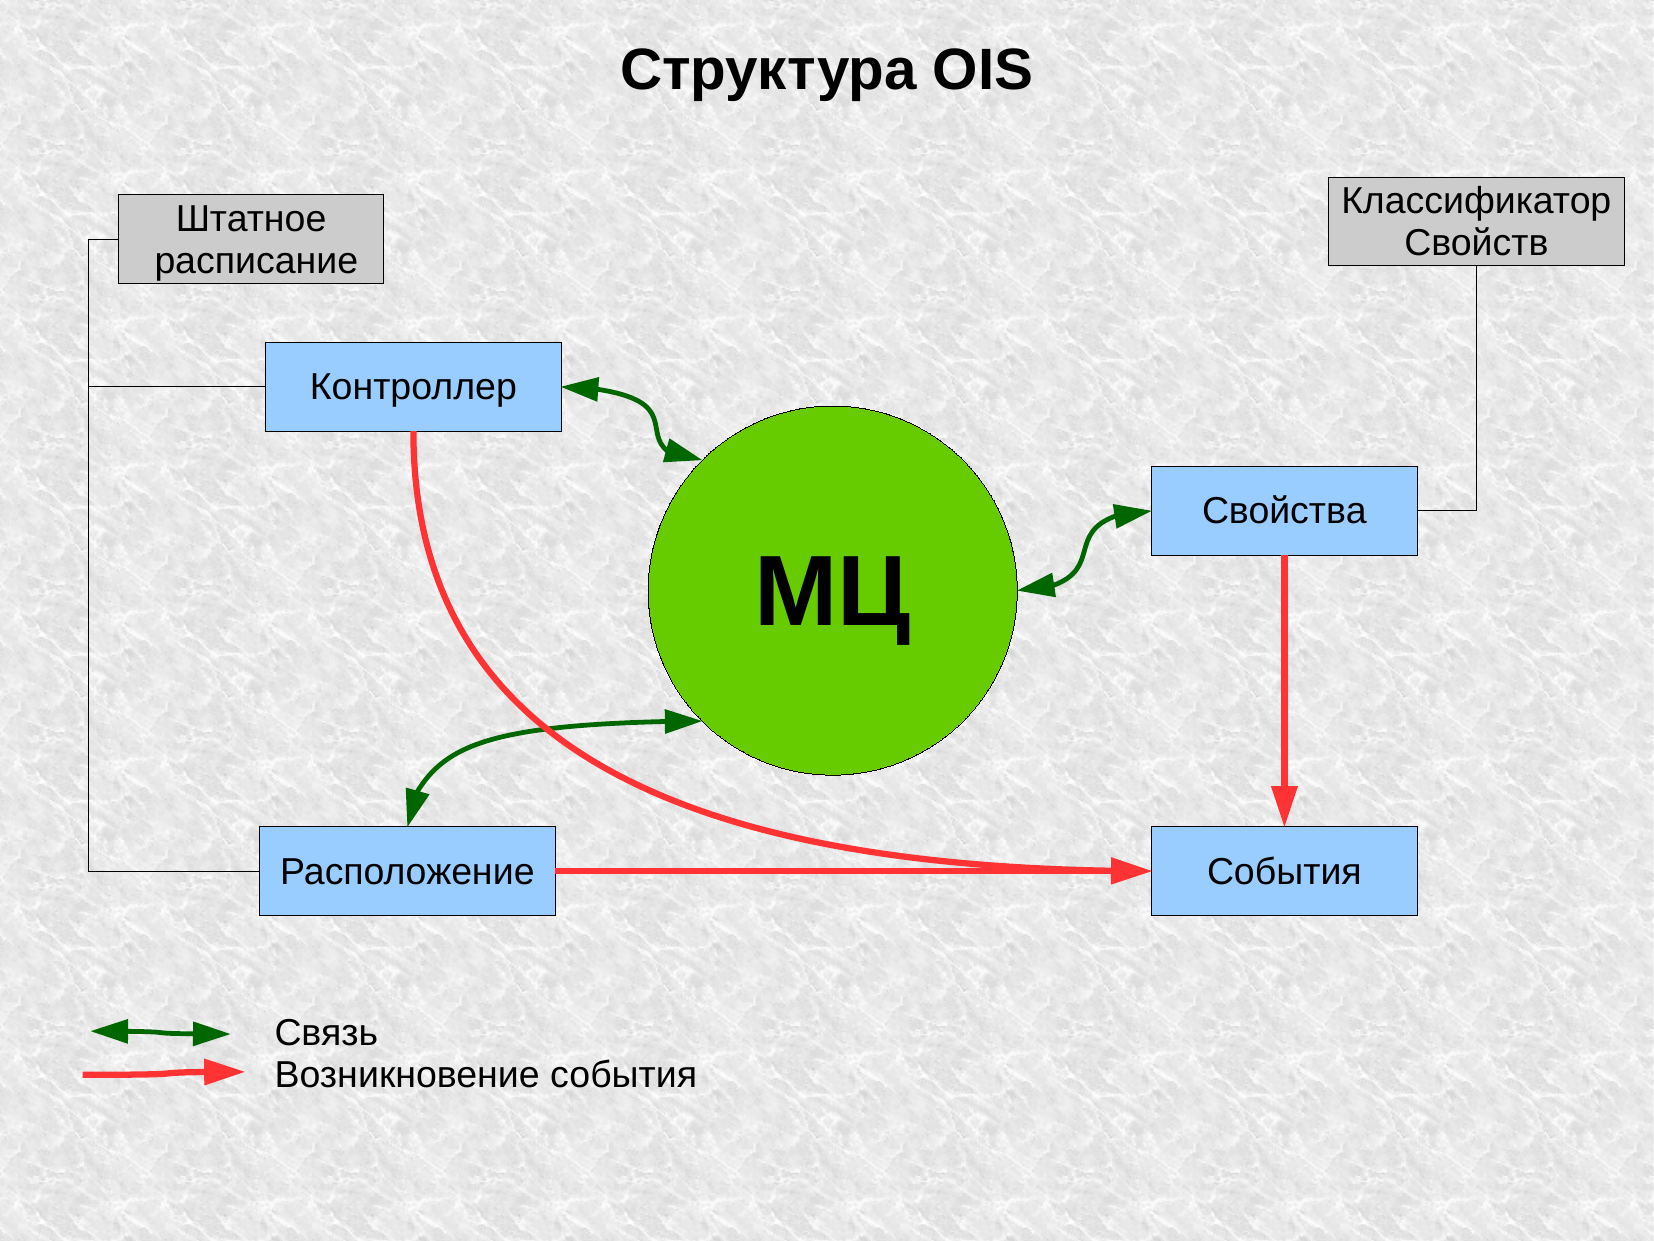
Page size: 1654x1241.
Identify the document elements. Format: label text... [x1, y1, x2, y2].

text_box Контроллер [265, 342, 562, 432]
text_box События [1151, 826, 1418, 916]
text_box Свойства [1151, 466, 1418, 556]
text_box Расположение [259, 826, 556, 916]
text_box Классификатор Свойств [1328, 177, 1625, 266]
text_box Штатное расписание [118, 194, 384, 284]
text_box МЦ [648, 406, 1018, 776]
text_box Связь Возникновение события [259, 1003, 712, 1103]
picture [0, 0, 1654, 1241]
text_box Структура OIS [73, 29, 1580, 129]
